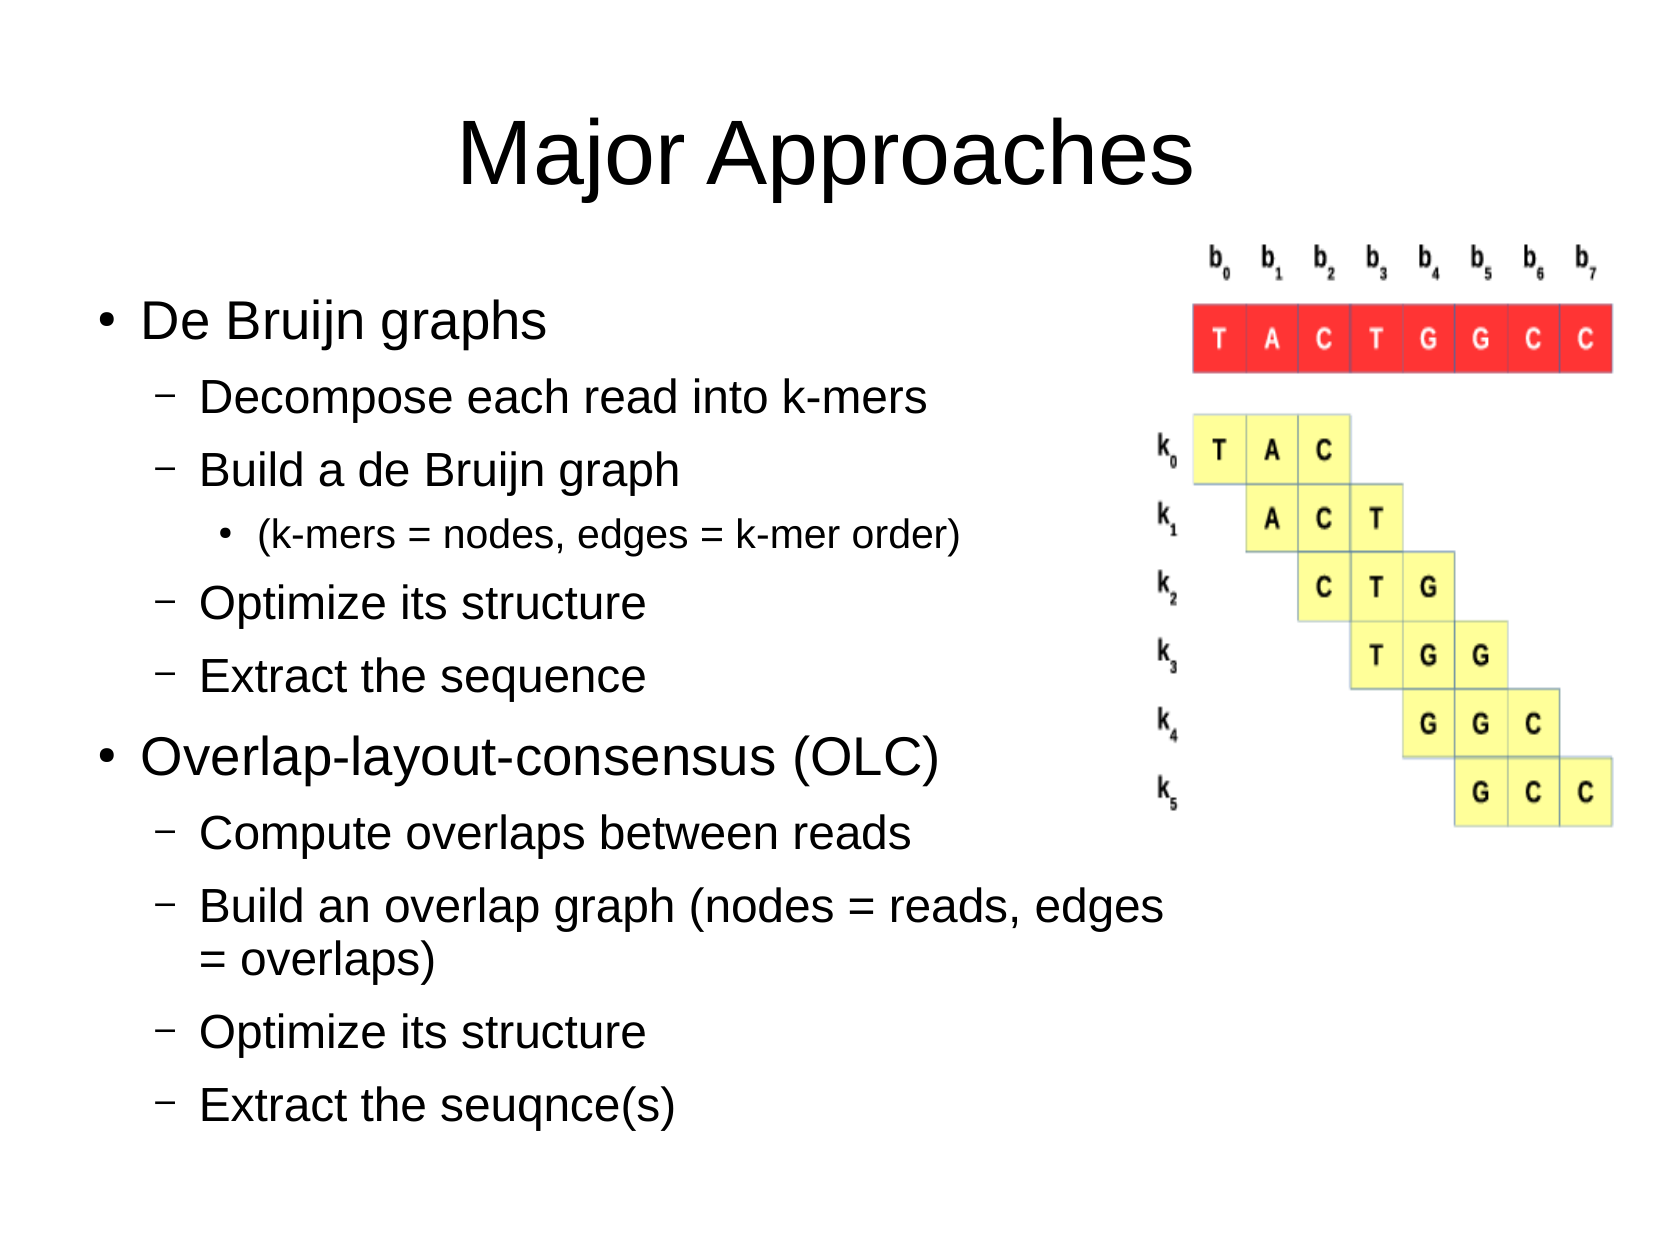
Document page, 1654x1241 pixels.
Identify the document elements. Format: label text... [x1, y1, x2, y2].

list De Bruijn graphs Decompose each read into k-mers Build a de Bruijn graph (k-mers = nodes, edges = k-mer order) Optimize its structure Extract the sequence Overlap-layout-consensus (OLC) Compute overlaps between reads Build an overlap graph (nodes = reads, edges = overlaps) Optimize its structure Extract the seuqnce(s) [82, 290, 1170, 1134]
picture [1144, 224, 1628, 851]
title Major Approaches [82, 49, 1571, 257]
